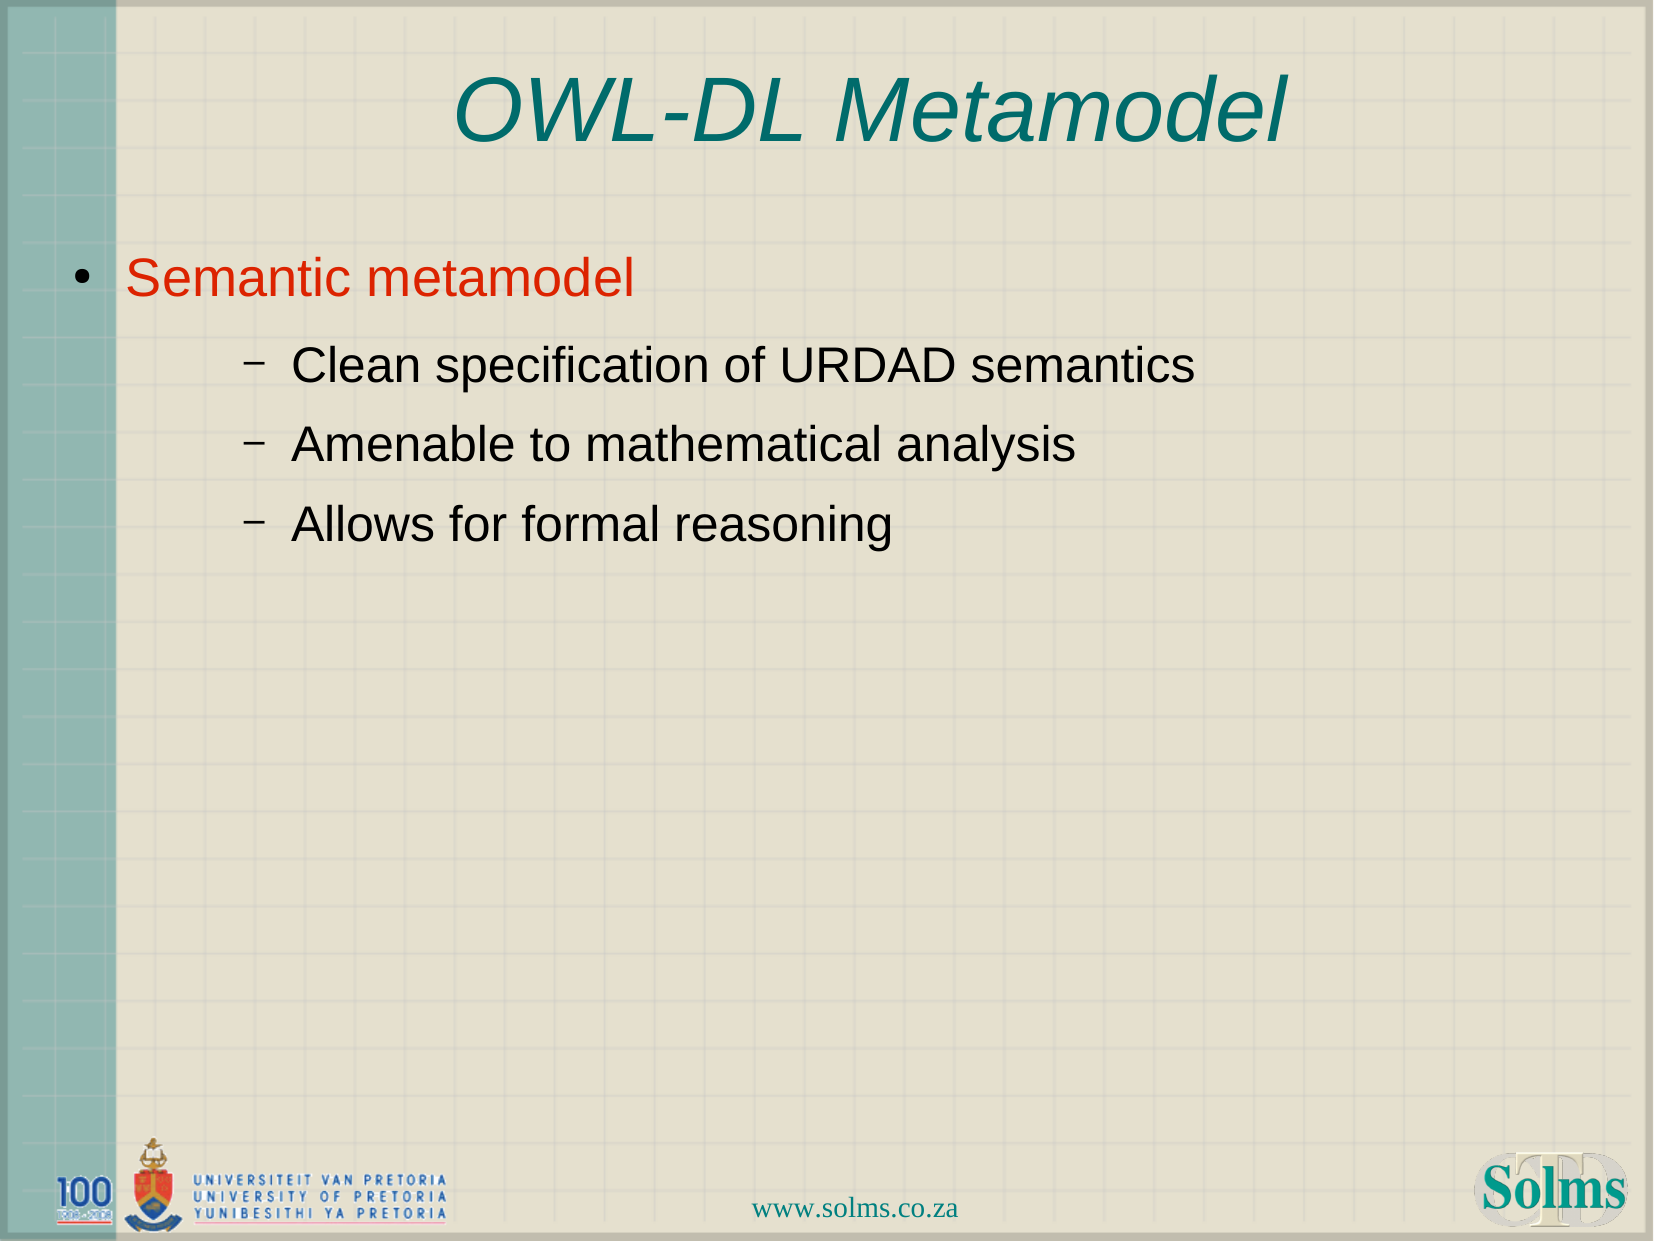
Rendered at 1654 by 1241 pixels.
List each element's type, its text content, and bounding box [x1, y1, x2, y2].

title OWL-DL Metamodel [112, 26, 1629, 193]
list Semantic metamodel Clean specification of URDAD semantics Amenable to mathematical analysis Allows for formal reasoning [54, 247, 1571, 1065]
picture [0, 0, 1654, 1241]
